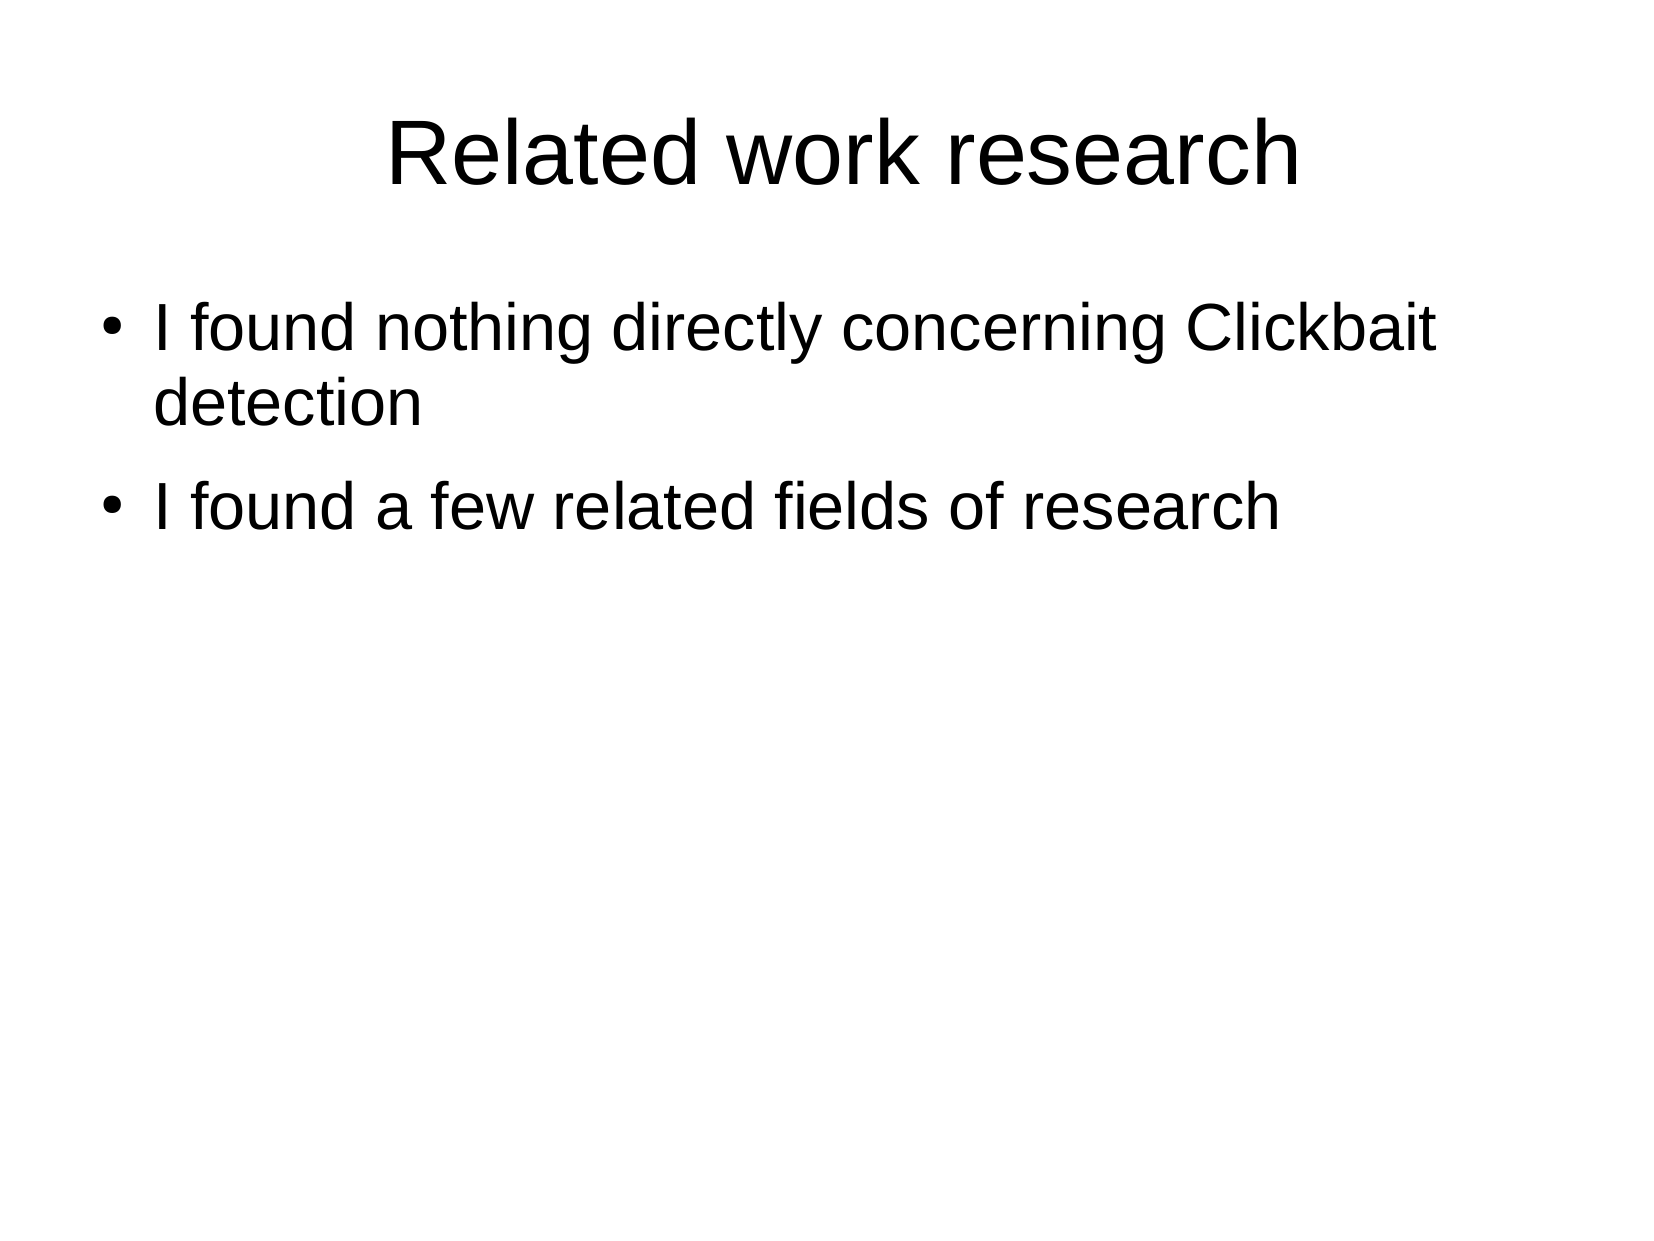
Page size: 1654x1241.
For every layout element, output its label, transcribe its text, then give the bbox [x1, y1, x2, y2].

title Related work research [82, 49, 1571, 257]
list I found nothing directly concerning Clickbait detection I found a few related fields of research [82, 290, 1571, 1010]
